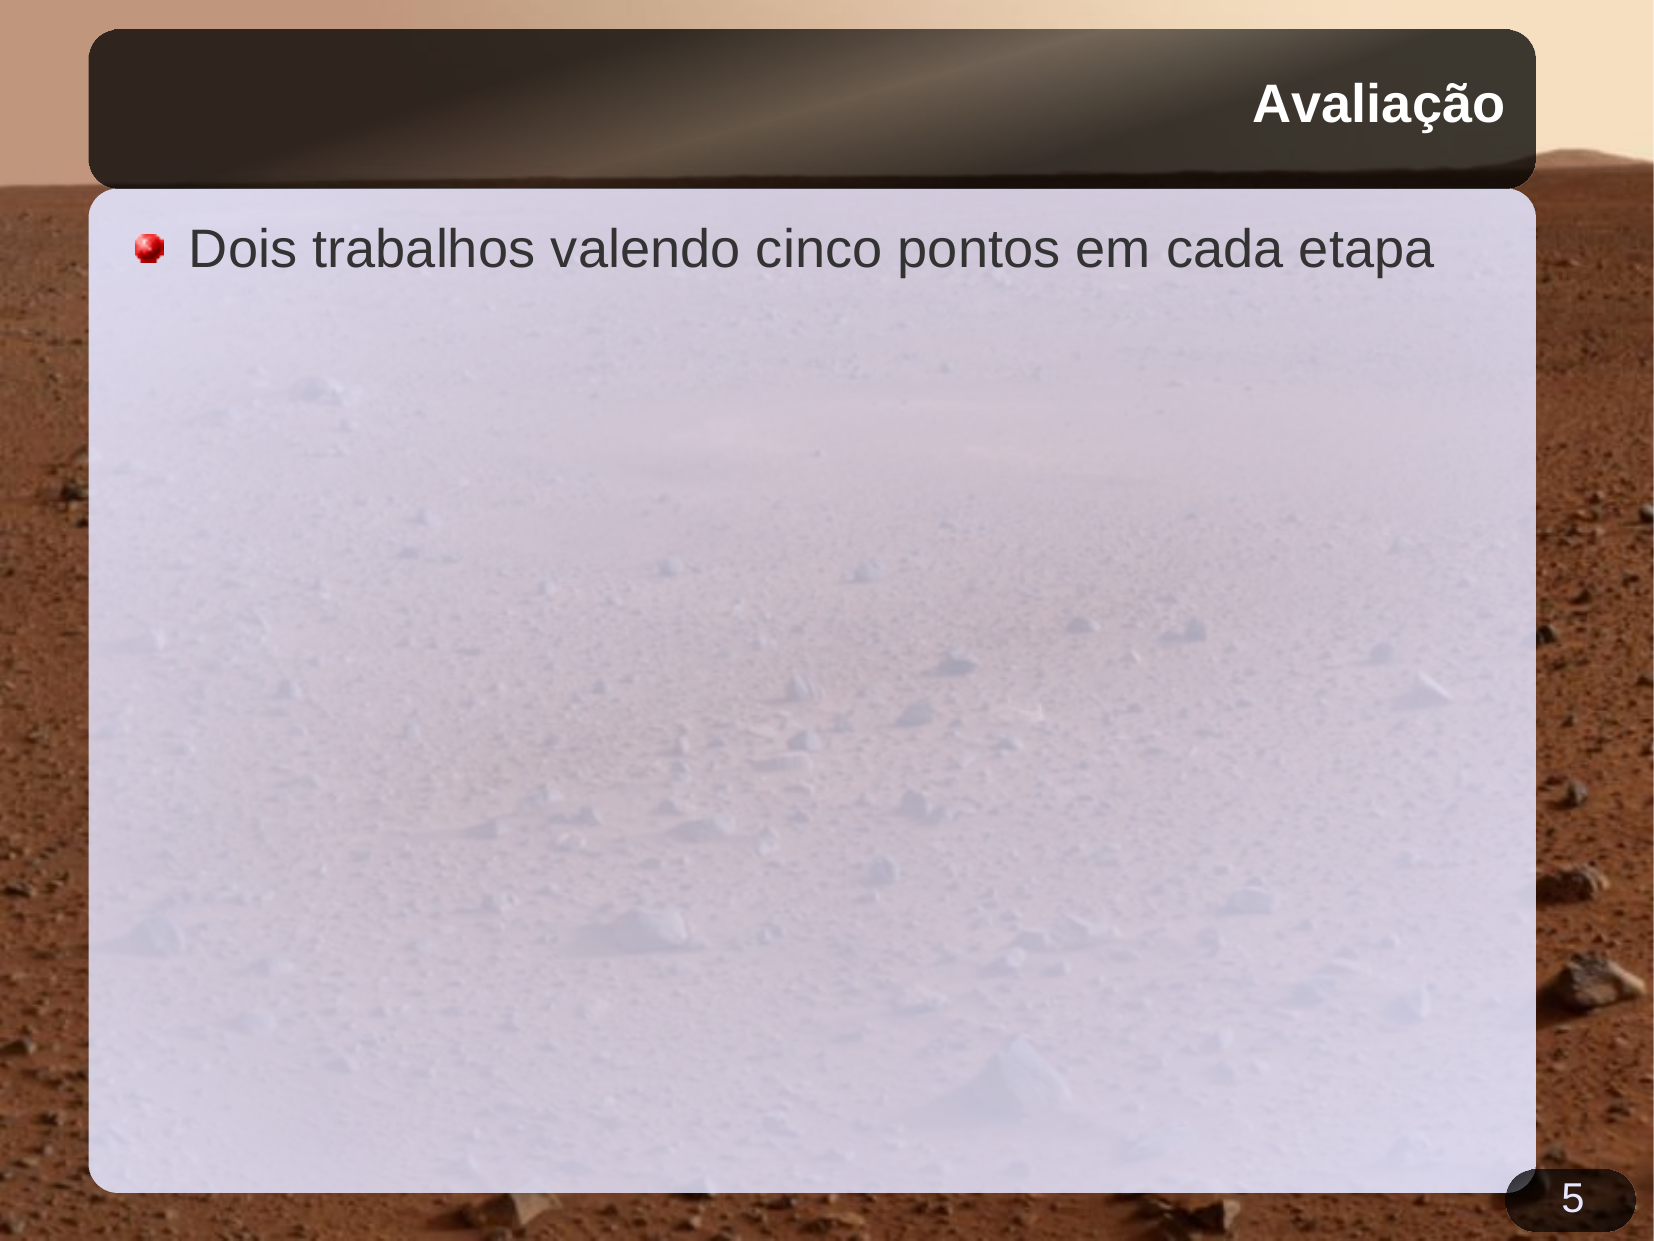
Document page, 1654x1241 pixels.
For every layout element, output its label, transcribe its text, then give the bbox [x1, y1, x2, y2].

picture [0, 0, 1654, 1241]
title Avaliação [118, 59, 1506, 148]
list Dois trabalhos valendo cinco pontos em cada etapa [118, 218, 1477, 1164]
